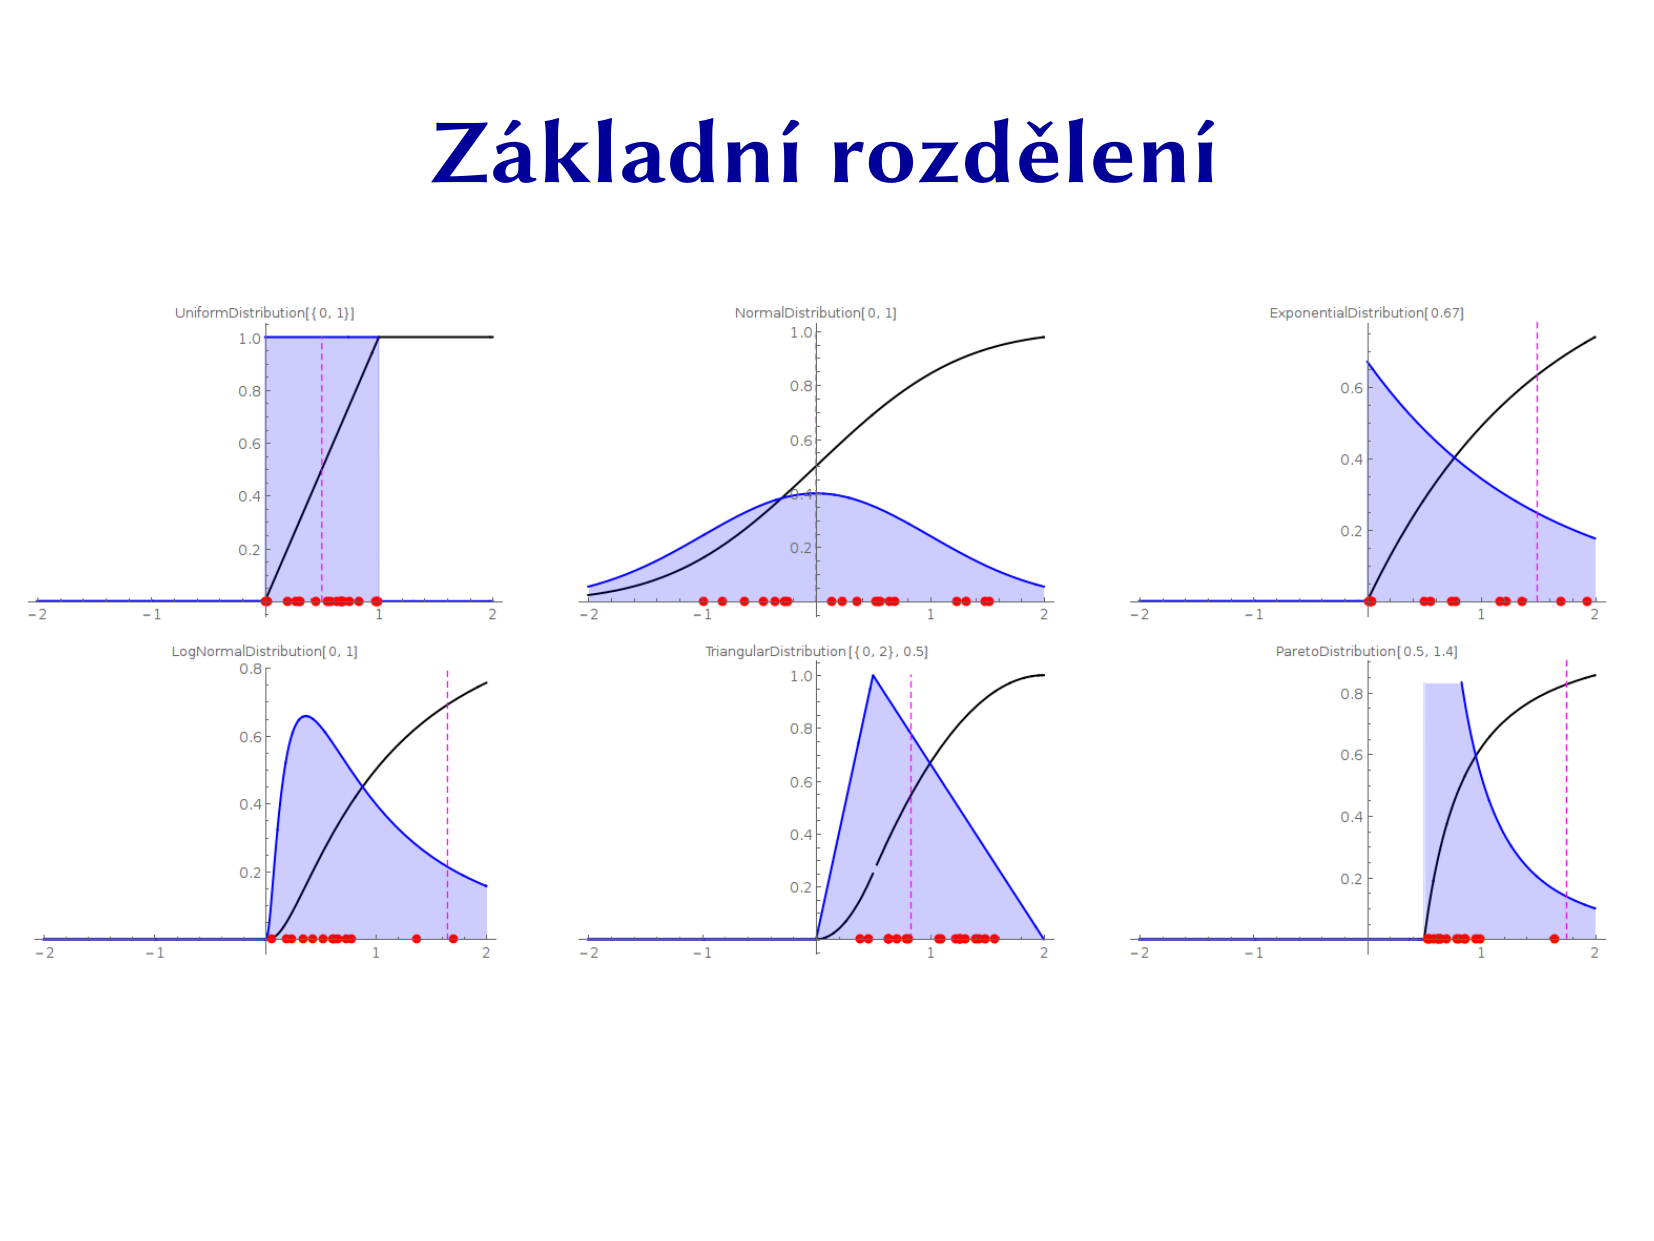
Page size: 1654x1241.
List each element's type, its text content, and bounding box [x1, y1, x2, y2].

title Základní rozdělení [82, 49, 1571, 257]
picture [9, 305, 1625, 962]
